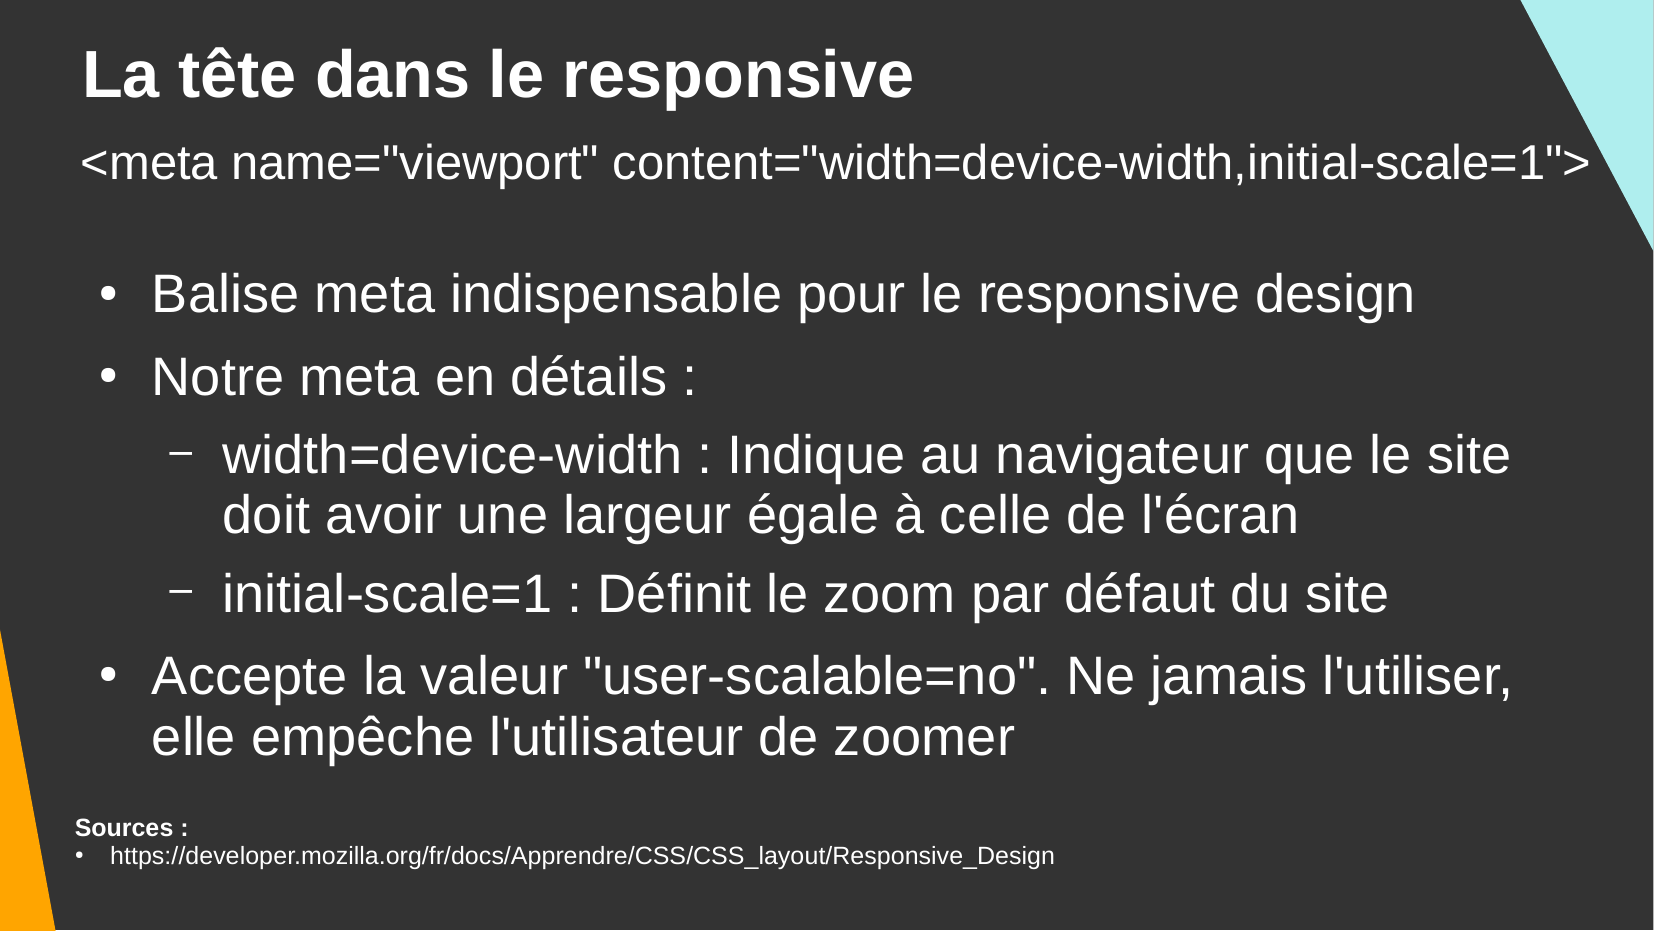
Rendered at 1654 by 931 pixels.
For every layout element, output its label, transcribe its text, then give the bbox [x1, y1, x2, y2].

text_box [1520, 0, 1654, 253]
text_box [0, 629, 56, 931]
list <meta name="viewport" content="width=device-width,initial-scale=1"> [80, 135, 1605, 240]
text_box Sources : https://developer.mozilla.org/fr/docs/Apprendre/CSS/CSS_layout/Responsive_Design [60, 806, 1546, 931]
title La tête dans le responsive [82, 37, 1571, 112]
list Balise meta indispensable pour le responsive design Notre meta en détails : width=device-width : Indique au navigateur que le site doit avoir une largeur égale à celle de l'écran initial-scale=1 : Définit le zoom par défaut du site Accepte la valeur "user-scalable=no". Ne jamais l'utiliser, elle empêche l'utilisateur de zoomer [80, 263, 1605, 780]
